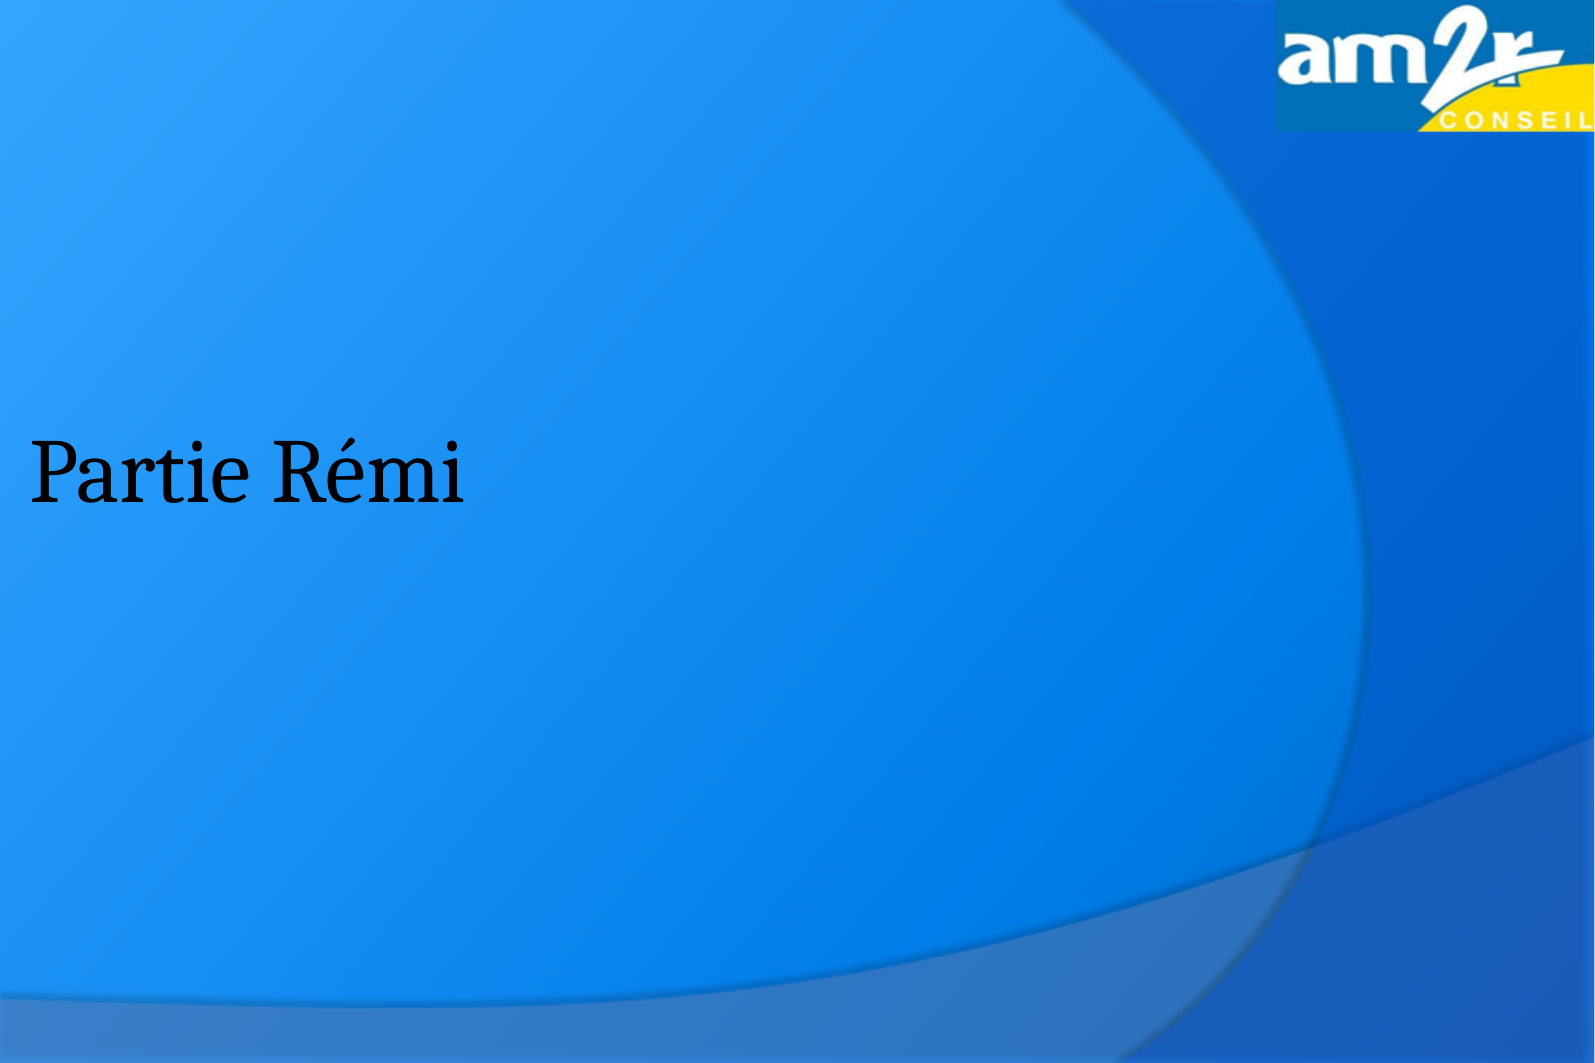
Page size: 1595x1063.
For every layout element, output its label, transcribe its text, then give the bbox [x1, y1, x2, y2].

picture [0, 0, 1595, 1063]
title Partie Rémi [29, 295, 1329, 650]
